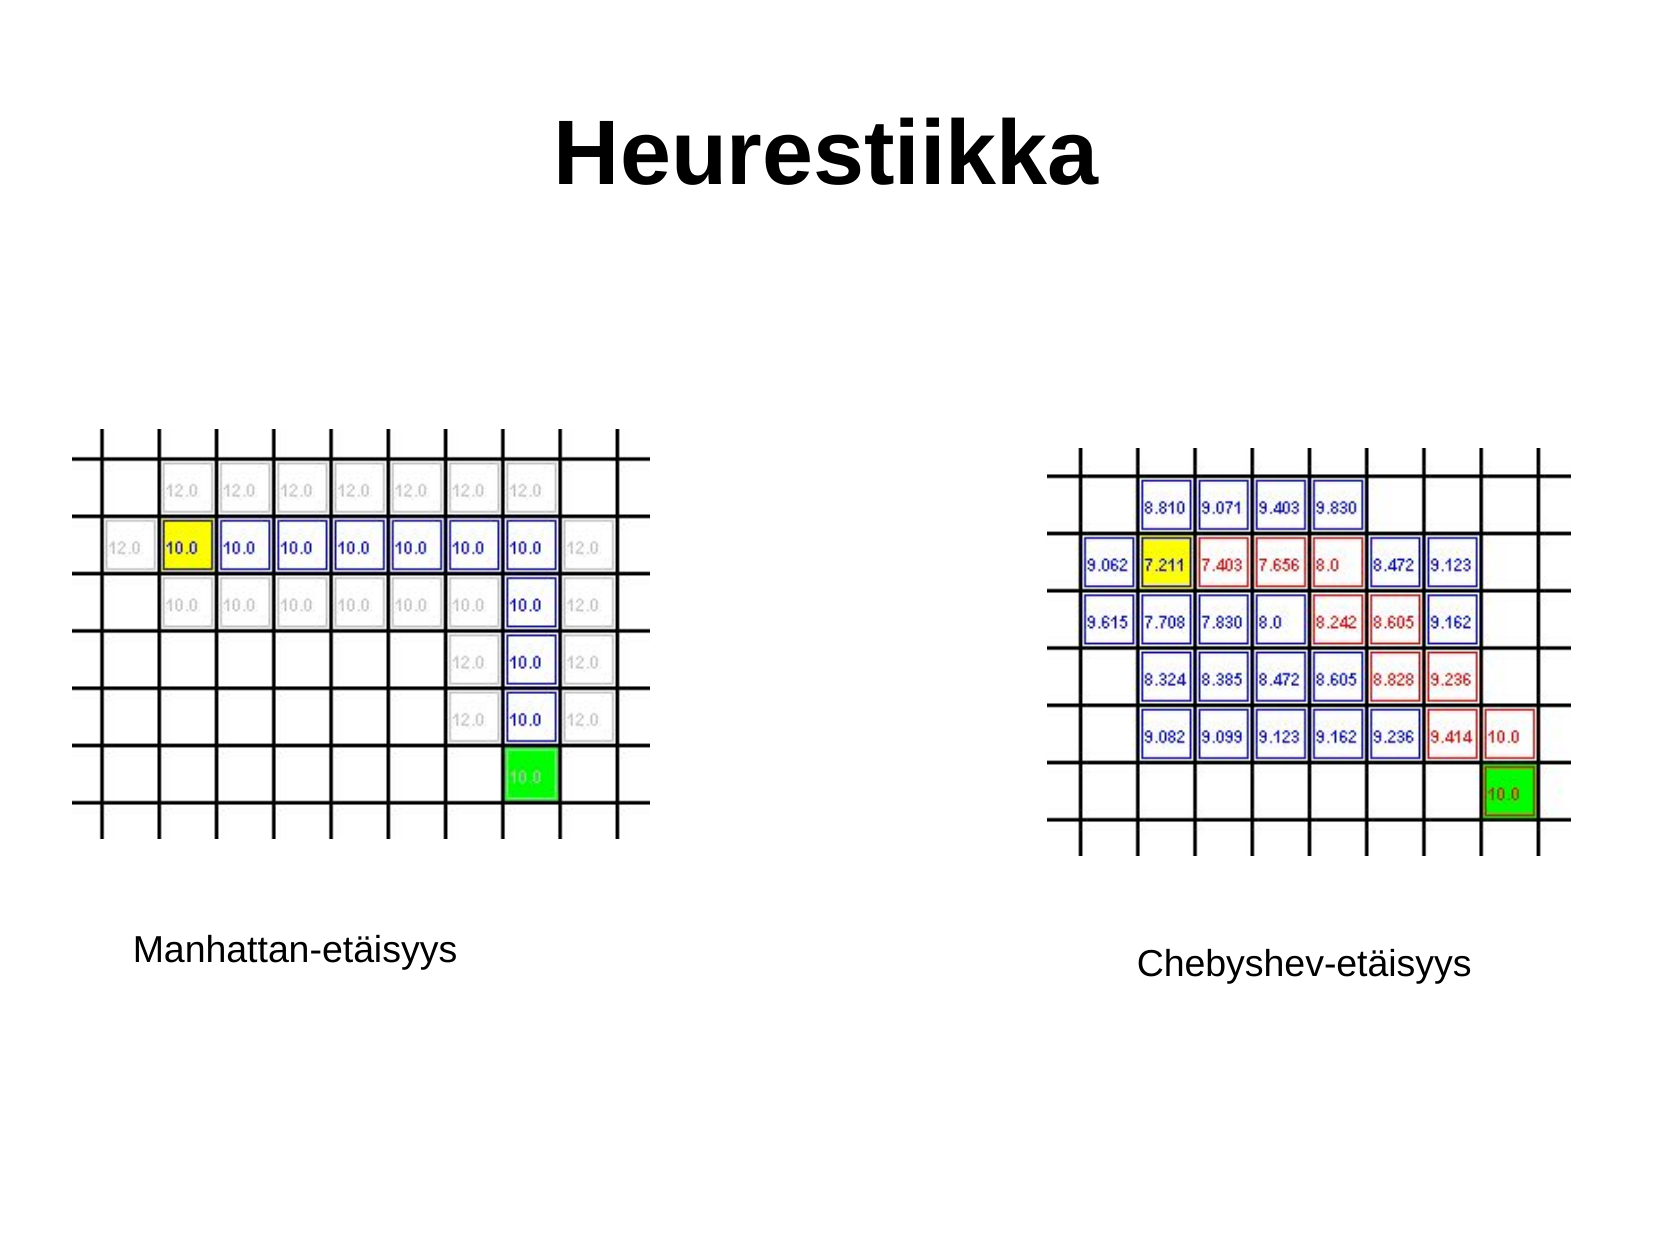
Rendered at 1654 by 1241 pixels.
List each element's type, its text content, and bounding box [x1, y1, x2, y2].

picture [1047, 448, 1571, 856]
picture [72, 429, 650, 839]
text_box Manhattan-etäisyys [118, 921, 650, 979]
text_box Chebyshev-etäisyys [1122, 935, 1583, 993]
title Heurestiikka [82, 49, 1571, 257]
